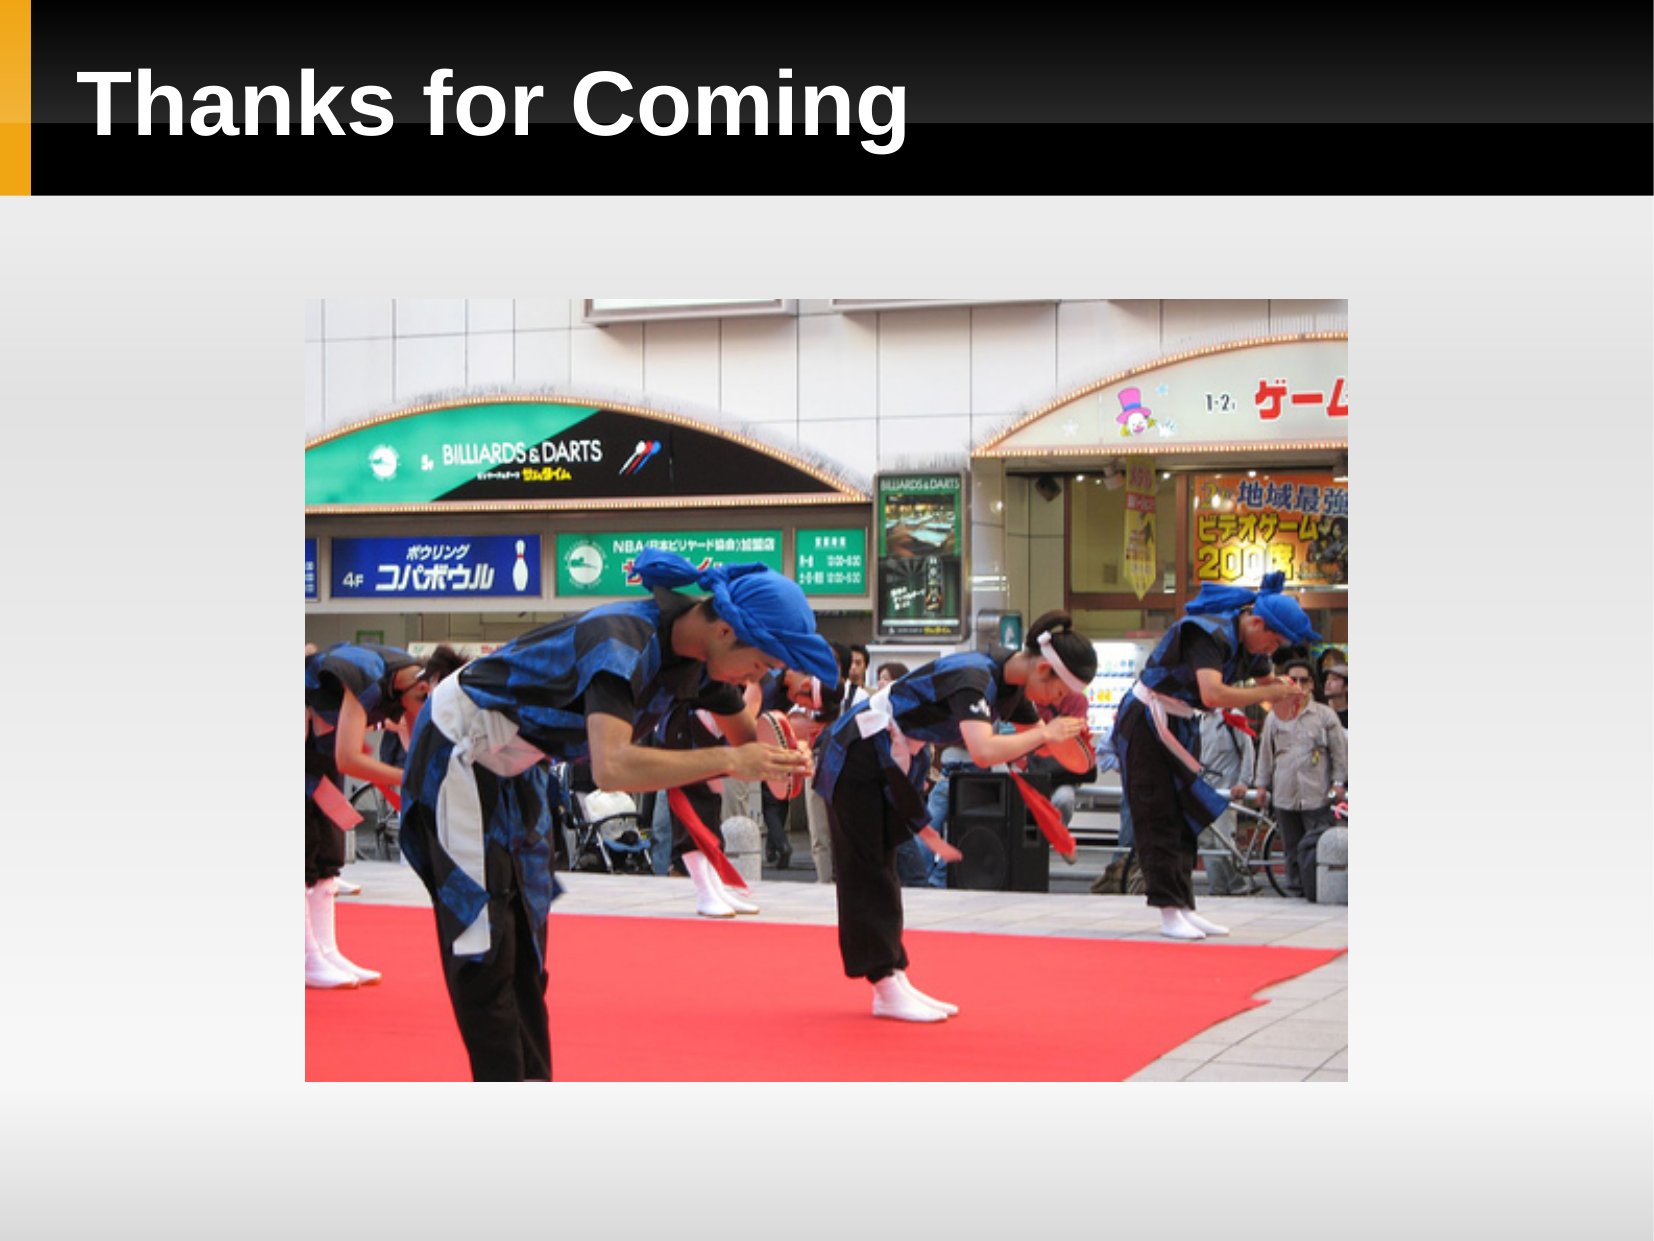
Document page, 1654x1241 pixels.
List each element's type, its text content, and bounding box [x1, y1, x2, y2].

picture [0, 0, 1654, 1241]
title Thanks for Coming [76, 0, 1565, 208]
